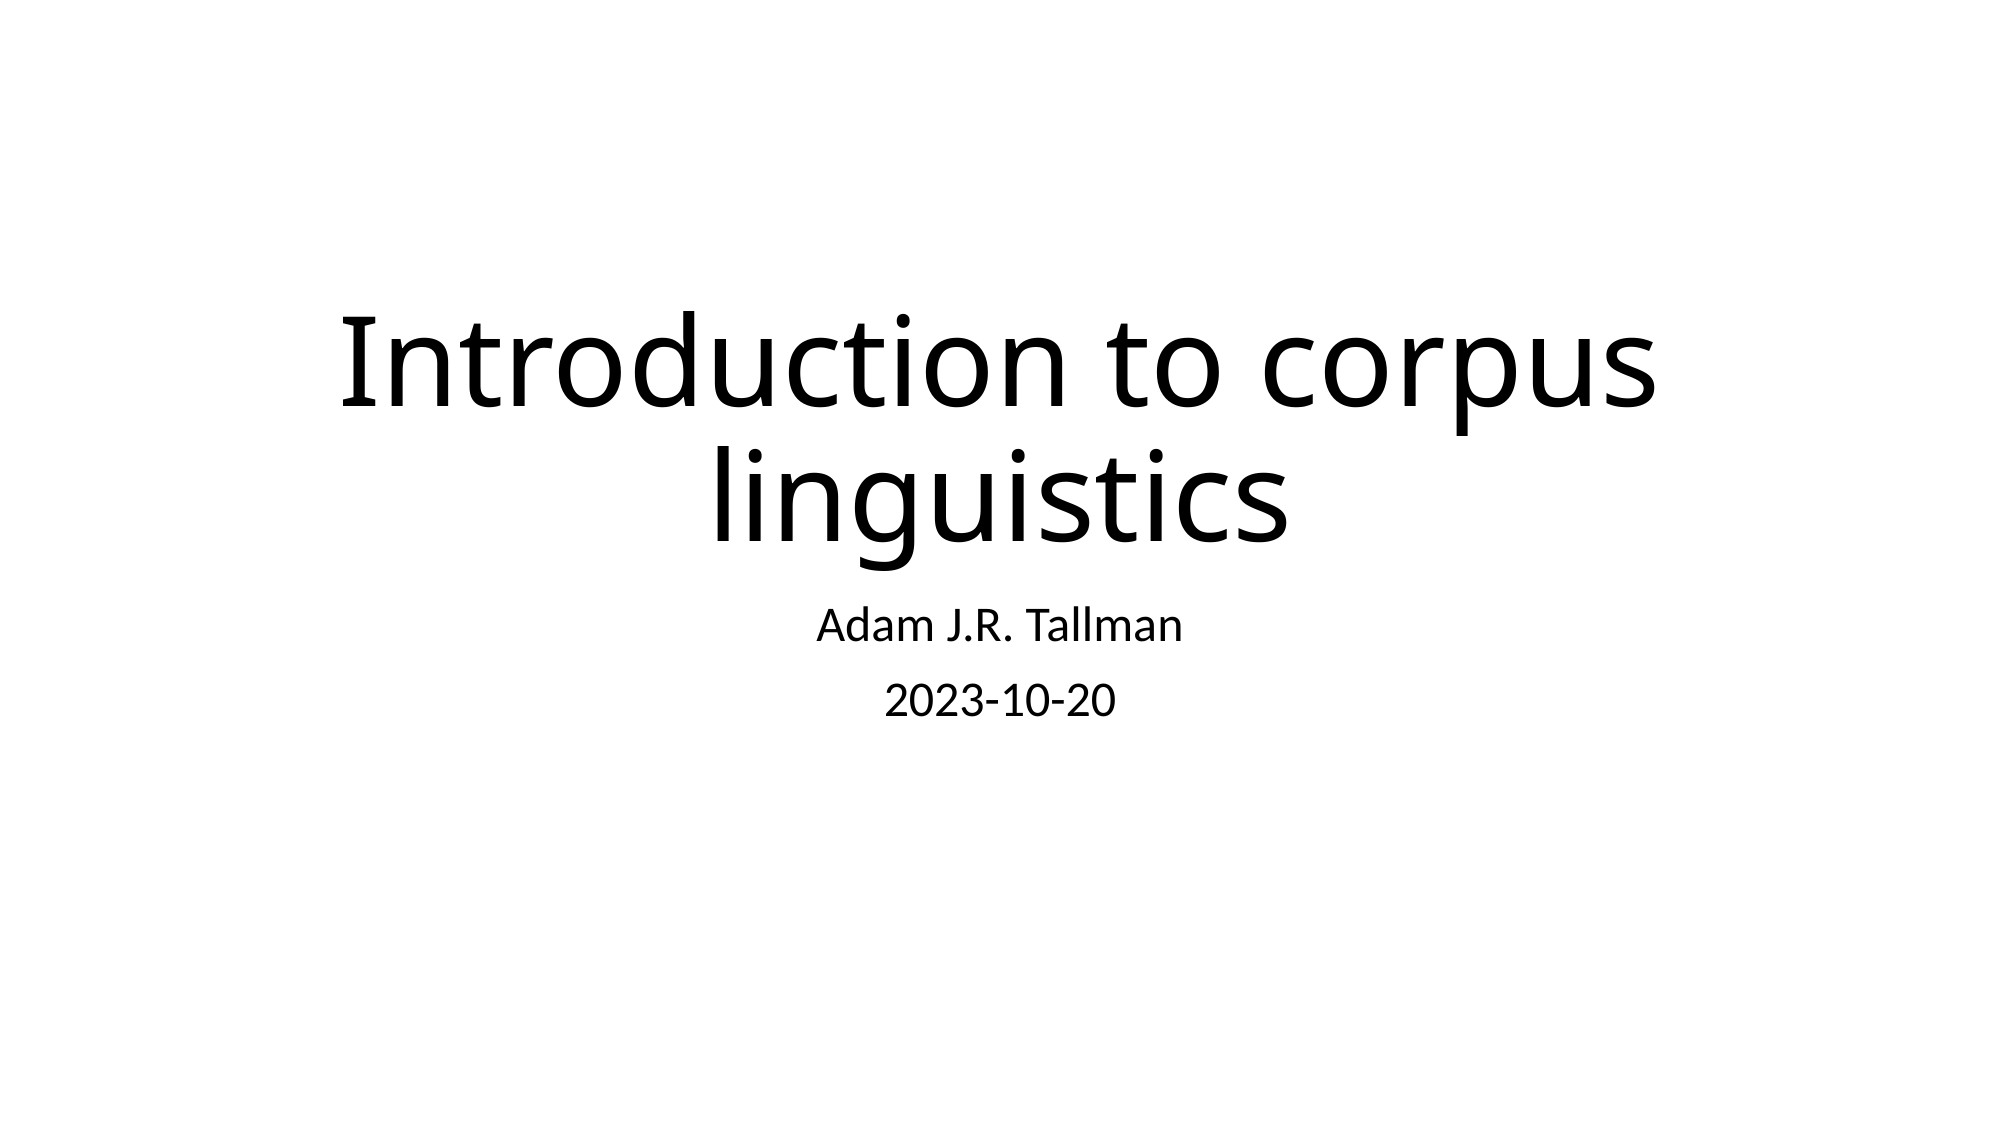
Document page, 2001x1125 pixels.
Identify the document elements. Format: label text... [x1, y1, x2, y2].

subtitle Adam J.R. Tallman 2023-10-20 [249, 590, 1750, 863]
title Introduction to corpus linguistics [249, 184, 1750, 576]
